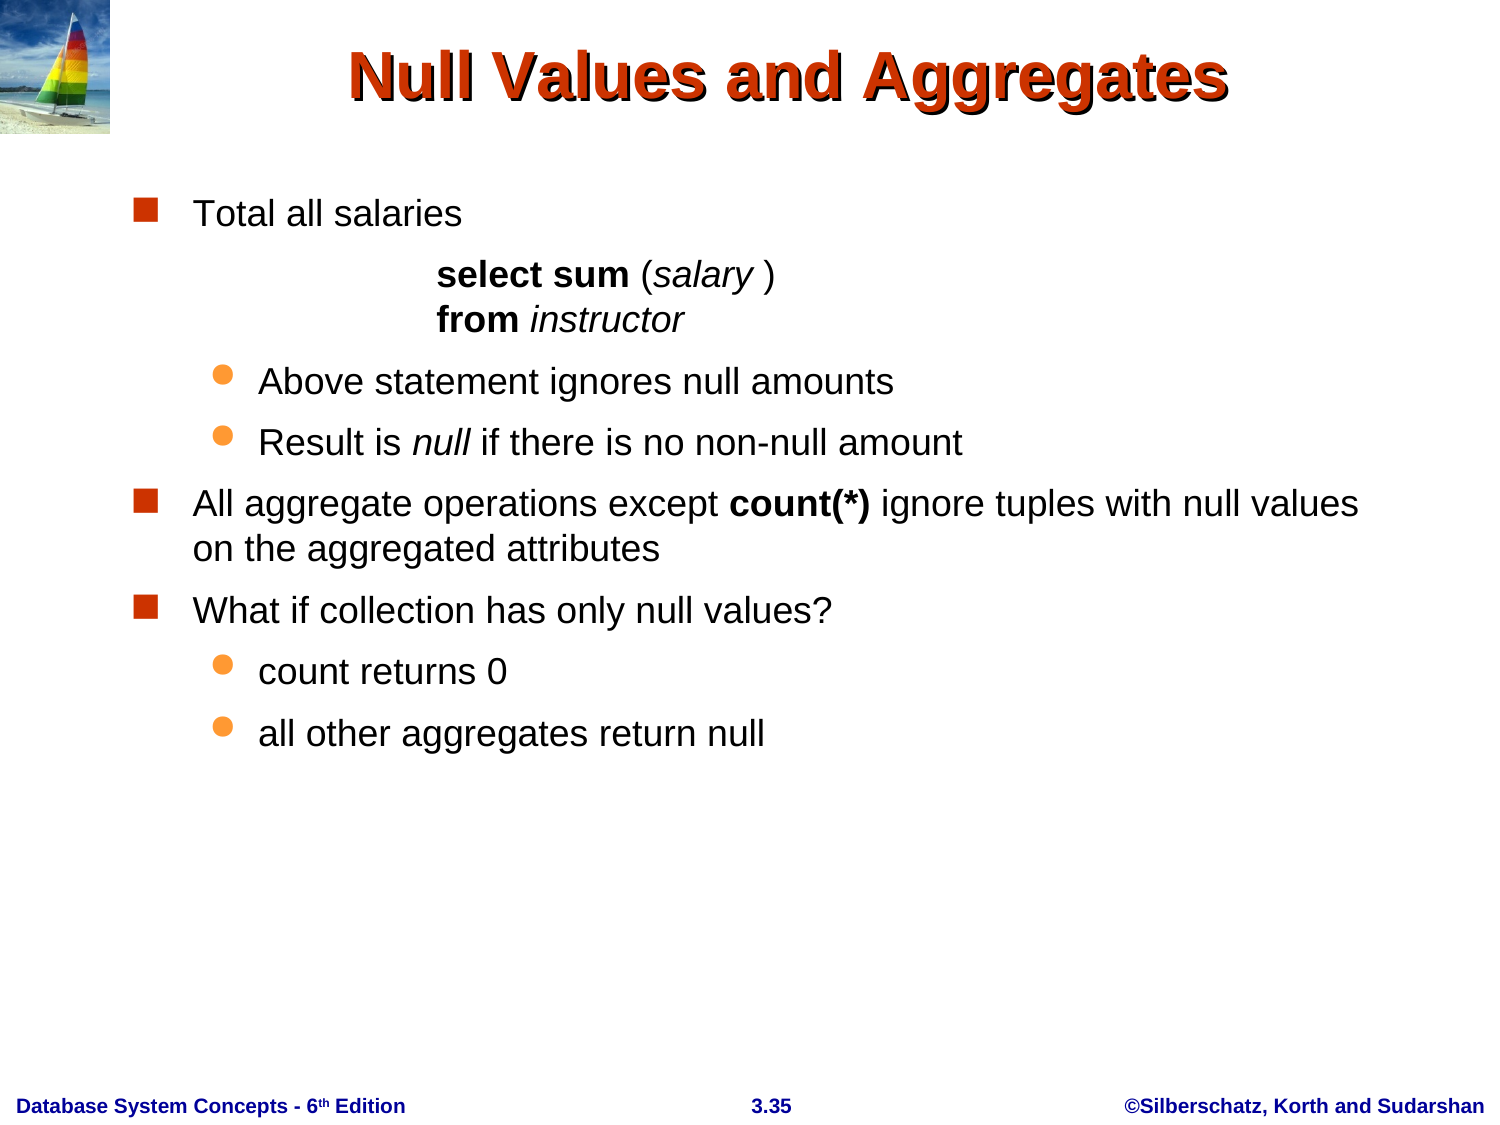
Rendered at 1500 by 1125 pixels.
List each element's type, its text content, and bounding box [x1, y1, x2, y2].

title Null Values and Aggregates [125, 19, 1451, 120]
picture [0, 0, 110, 134]
list Total all salaries select sum (salary ) from instructor Above statement ignores null amounts Result is null if there is no non-null amount All aggregate operations except count(*) ignore tuples with null values on the aggregated attributes What if collection has only null values? count returns 0 all other aggregates return null [121, 181, 1408, 948]
